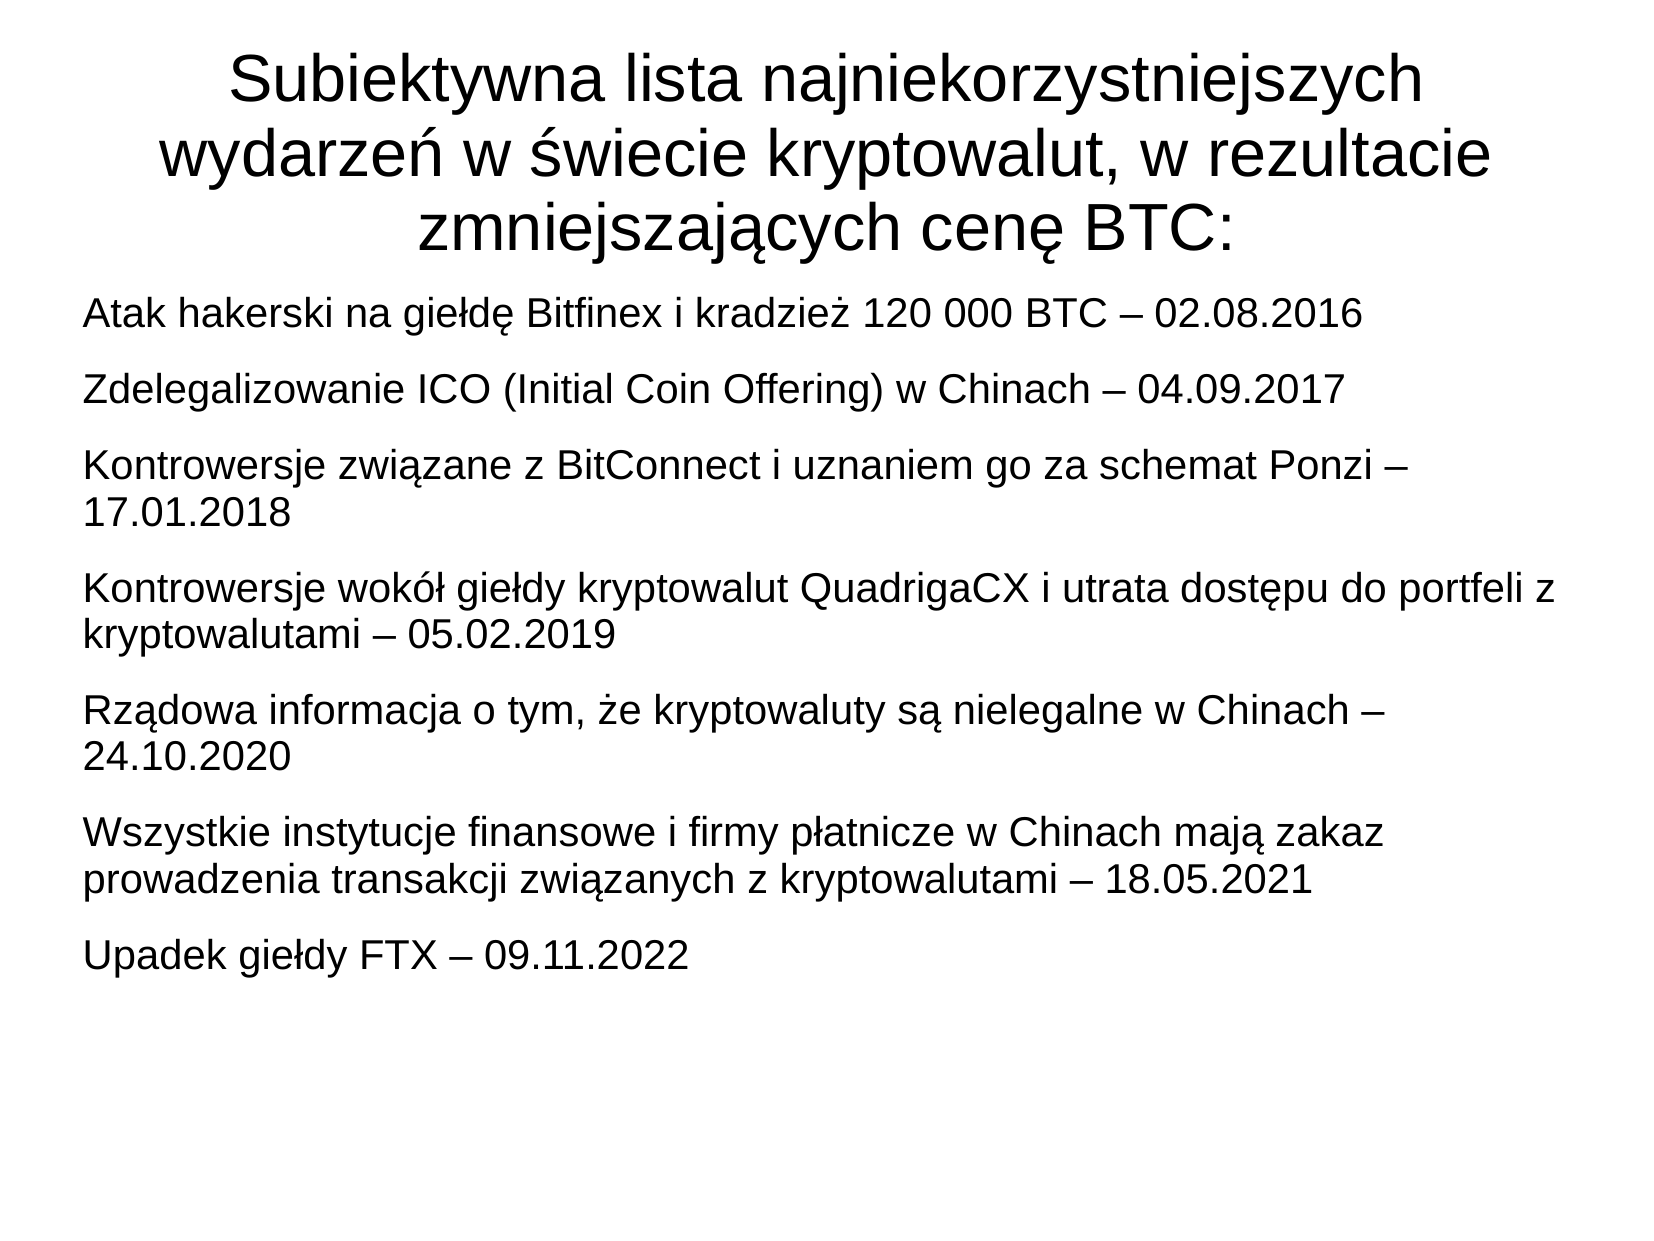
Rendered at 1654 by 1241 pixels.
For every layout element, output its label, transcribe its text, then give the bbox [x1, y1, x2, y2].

title Subiektywna lista najniekorzystniejszych wydarzeń w świecie kryptowalut, w rezultacie zmniejszających cenę BTC: [82, 40, 1571, 266]
list Atak hakerski na giełdę Bitfinex i kradzież 120 000 BTC – 02.08.2016 Zdelegalizowanie ICO (Initial Coin Offering) w Chinach – 04.09.2017 Kontrowersje związane z BitConnect i uznaniem go za schemat Ponzi – 17.01.2018 Kontrowersje wokół giełdy kryptowalut QuadrigaCX i utrata dostępu do portfeli z kryptowalutami – 05.02.2019 Rządowa informacja o tym, że kryptowaluty są nielegalne w Chinach – 24.10.2020 Wszystkie instytucje finansowe i firmy płatnicze w Chinach mają zakaz prowadzenia transakcji związanych z kryptowalutami – 18.05.2021 Upadek giełdy FTX – 09.11.2022 [82, 290, 1571, 1109]
